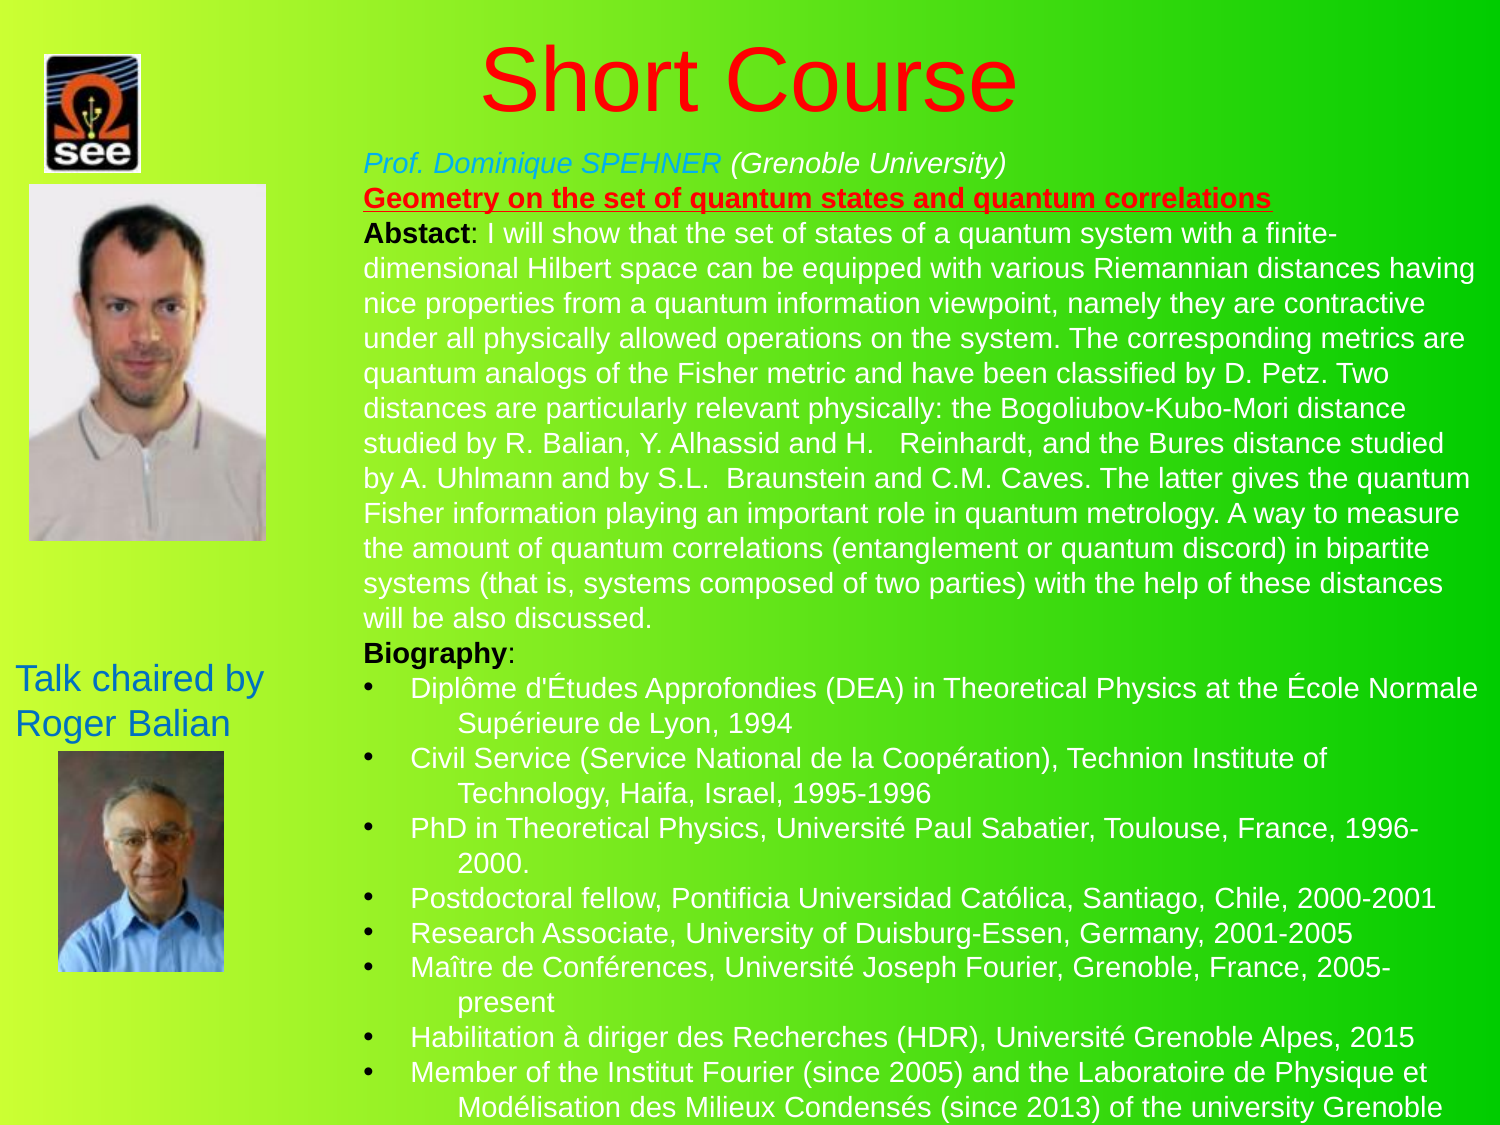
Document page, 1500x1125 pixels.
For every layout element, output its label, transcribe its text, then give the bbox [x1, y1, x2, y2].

text_box Short Course [75, 0, 1426, 149]
text_box Talk chaired by Roger Balian [0, 646, 283, 753]
picture [29, 184, 266, 541]
picture [58, 751, 224, 972]
text_box Prof. Dominique SPEHNER (Grenoble University) Geometry on the set of quantum states and quantum correlations Abstact: I will show that the set of states of a quantum system with a finite-dimensional Hilbert space can be equipped with various Riemannian distances having nice properties from a quantum information viewpoint, namely they are contractive under all physically allowed operations on the system. The corresponding metrics are quantum analogs of the Fisher metric and have been classified by D. Petz. Two distances are particularly relevant physically: the Bogoliubov-Kubo-Mori distance studied by R. Balian, Y. Alhassid and H. Reinhardt, and the Bures distance studied by A. Uhlmann and by S.L. Braunstein and C.M. Caves. The latter gives the quantum Fisher information playing an important role in quantum metrology. A way to measure the amount of quantum correlations (entanglement or quantum discord) in bipartite systems (that is, systems composed of two parties) with the help of these distances will be also discussed. Biography: Diplôme d'Études Approfondies (DEA) in Theoretical Physics at the École Normale Supérieure de Lyon, 1994 Civil Service (Service National de la Coopération), Technion Institute of Technology, Haifa, Israel, 1995-1996 PhD in Theoretical Physics, Université Paul Sabatier, Toulouse, France, 1996-2000. Postdoctoral fellow, Pontificia Universidad Católica, Santiago, Chile, 2000-2001 Research Associate, University of Duisburg-Essen, Germany, 2001-2005 Maître de Conférences, Université Joseph Fourier, Grenoble, France, 2005-present Habilitation à diriger des Recherches (HDR), Université Grenoble Alpes, 2015 Member of the Institut Fourier (since 2005) and the Laboratoire de Physique et Modélisation des Milieux Condensés (since 2013) of the university Grenoble Alpes, France [348, 137, 1500, 1125]
